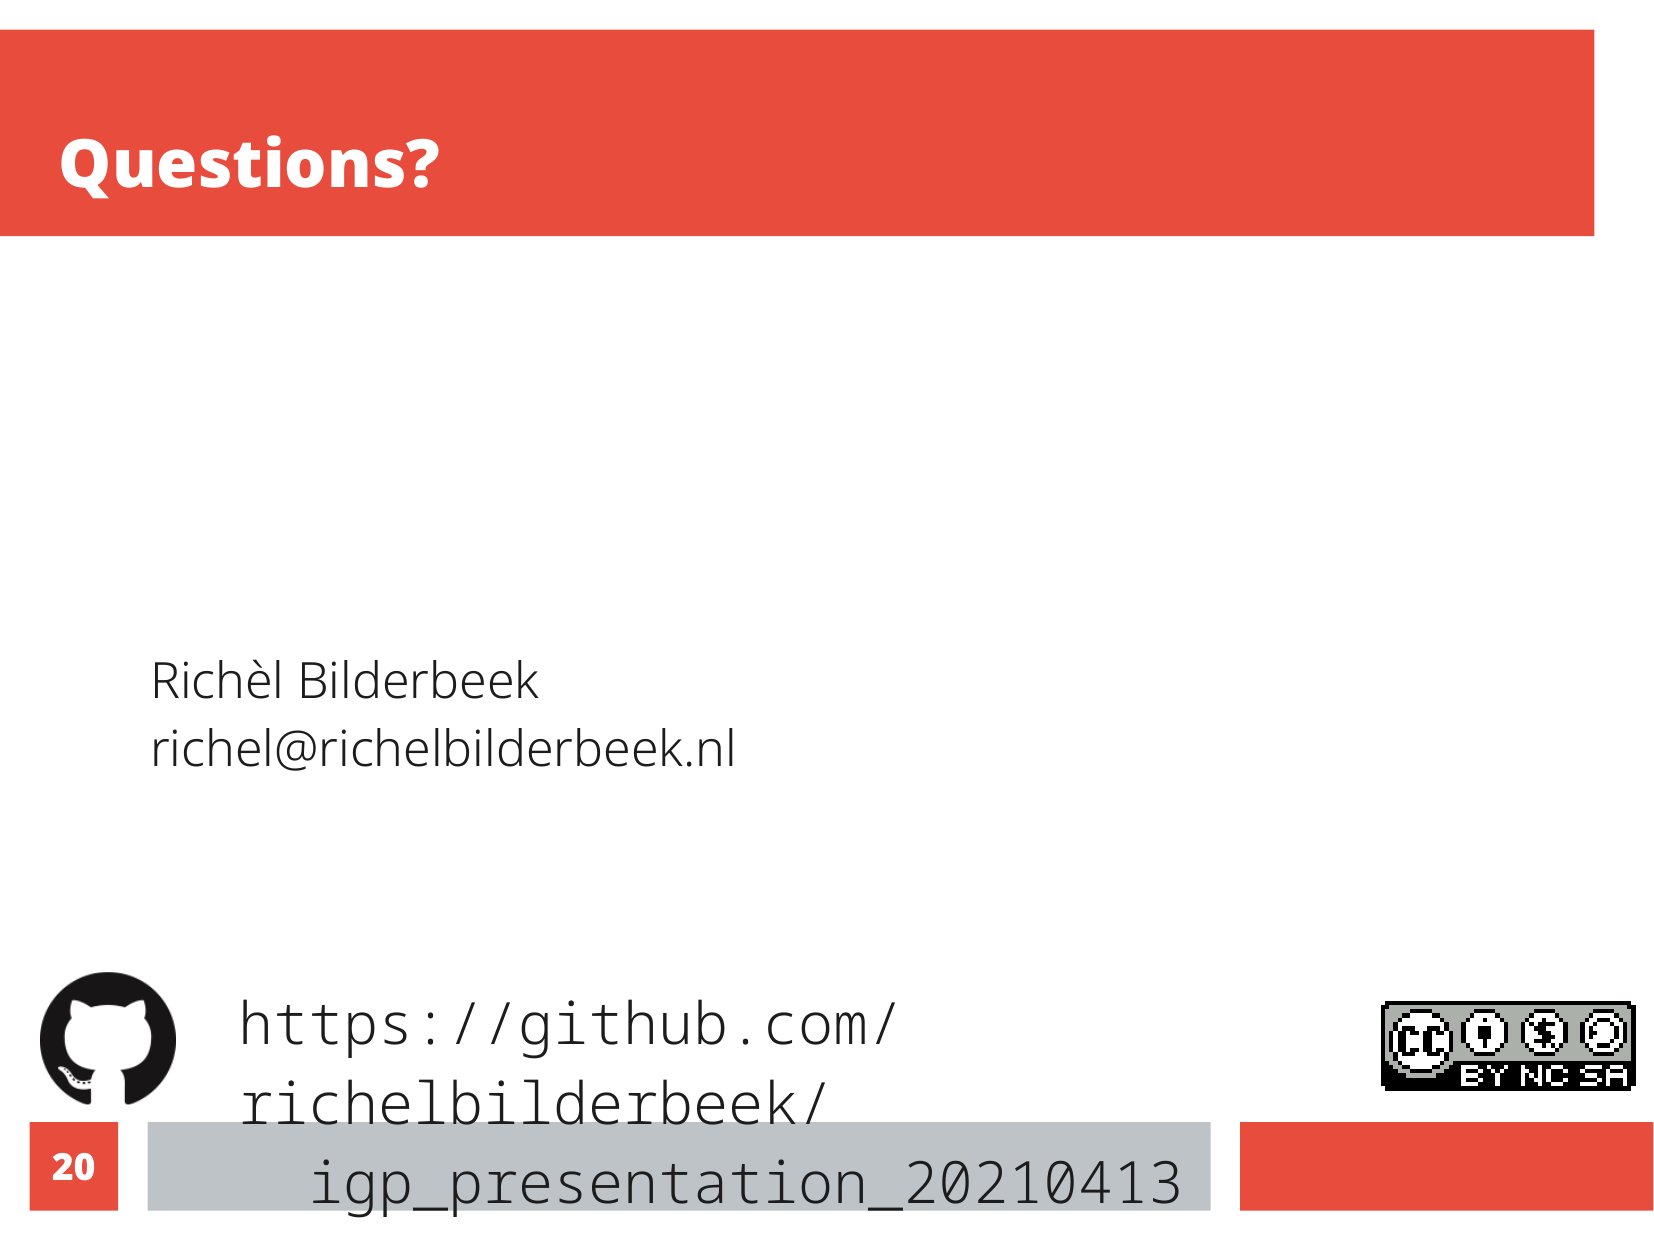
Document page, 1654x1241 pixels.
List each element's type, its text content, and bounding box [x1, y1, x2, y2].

text_box https://github.com/richelbilderbeek/ igp_presentation_20210413 [238, 982, 1324, 1118]
picture [40, 971, 176, 1108]
title Questions? [59, 59, 1595, 207]
picture [1381, 1001, 1636, 1091]
text_box Richèl Bilderbeek richel@richelbilderbeek.nl [150, 645, 1216, 774]
